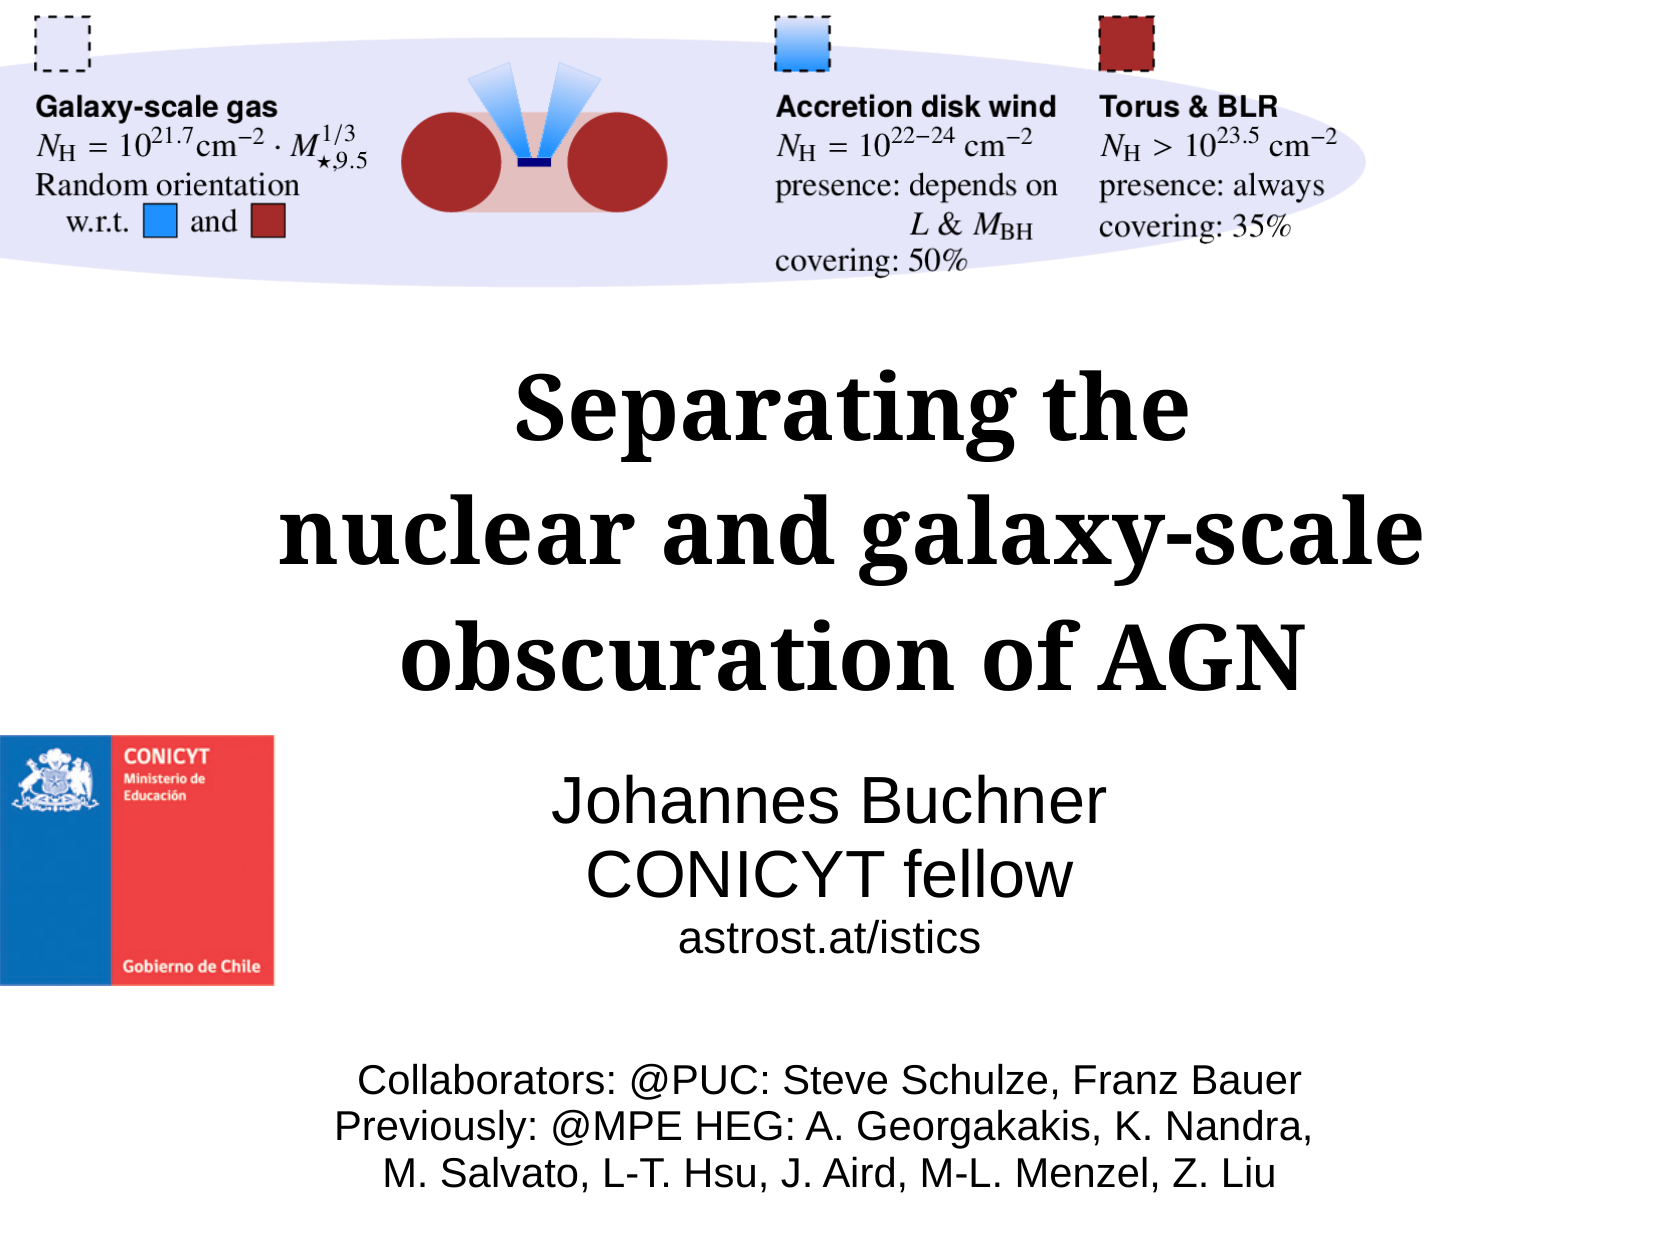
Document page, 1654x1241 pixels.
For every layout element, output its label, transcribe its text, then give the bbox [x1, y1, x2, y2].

title Separating the nuclear and galaxy-scale obscuration of AGN [71, 334, 1636, 725]
picture [0, 0, 1449, 312]
picture [0, 735, 285, 986]
text_box Johannes Buchner CONICYT fellow astrost.at/istics Collaborators: @PUC: Steve Schulze, Franz Bauer Previously: @MPE HEG: A. Georgakakis, K. Nandra, M. Salvato, L-T. Hsu, J. Aird, M-L. Menzel, Z. Liu [77, 725, 1582, 1241]
